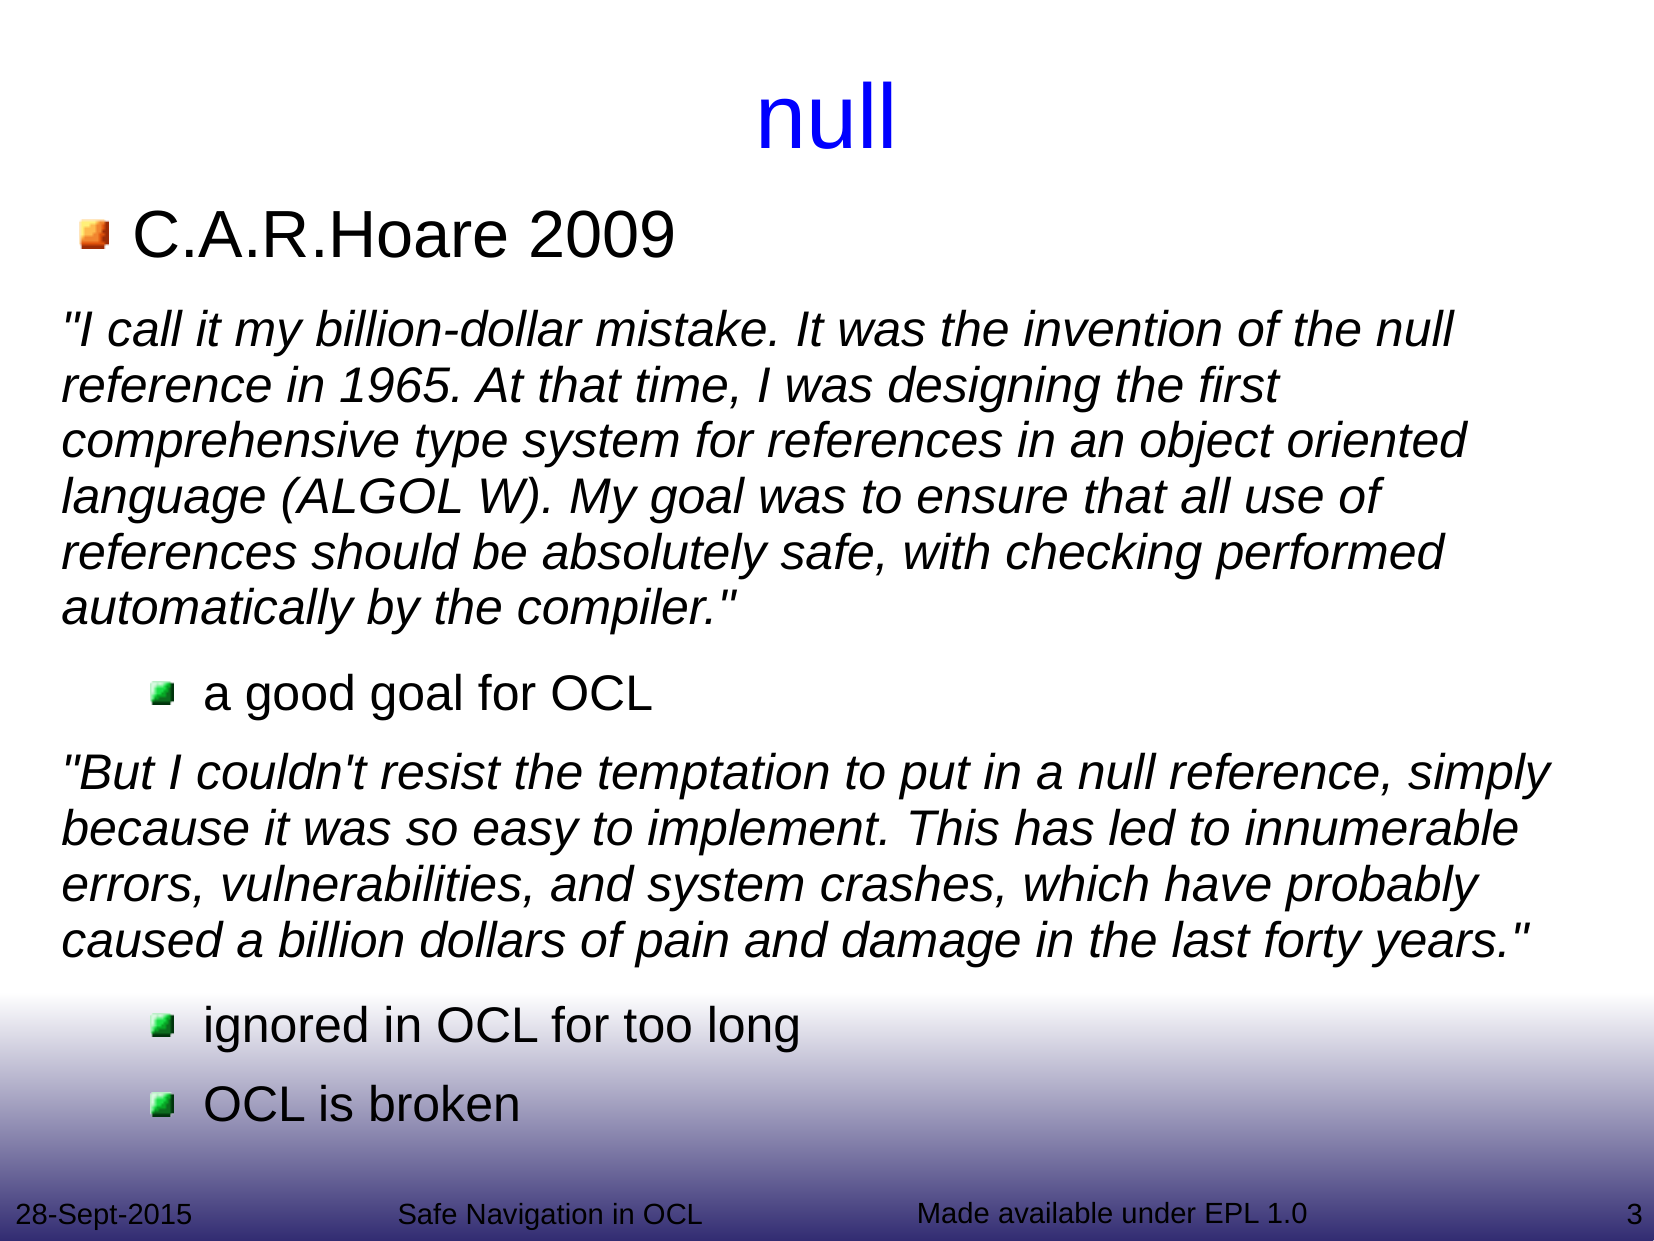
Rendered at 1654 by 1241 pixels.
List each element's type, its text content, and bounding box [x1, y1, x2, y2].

list C.A.R.Hoare 2009 "I call it my billion-dollar mistake. It was the invention of the null reference in 1965. At that time, I was designing the first comprehensive type system for references in an object oriented language (ALGOL W). My goal was to ensure that all use of references should be absolutely safe, with checking performed automatically by the compiler." a good goal for OCL "But I couldn't resist the temptation to put in a null reference, simply because it was so easy to implement. This has led to innumerable errors, vulnerabilities, and system crashes, which have probably caused a billion dollars of pain and damage in the last forty years." ignored in OCL for too long OCL is broken [61, 196, 1615, 1184]
title null [82, 49, 1571, 185]
